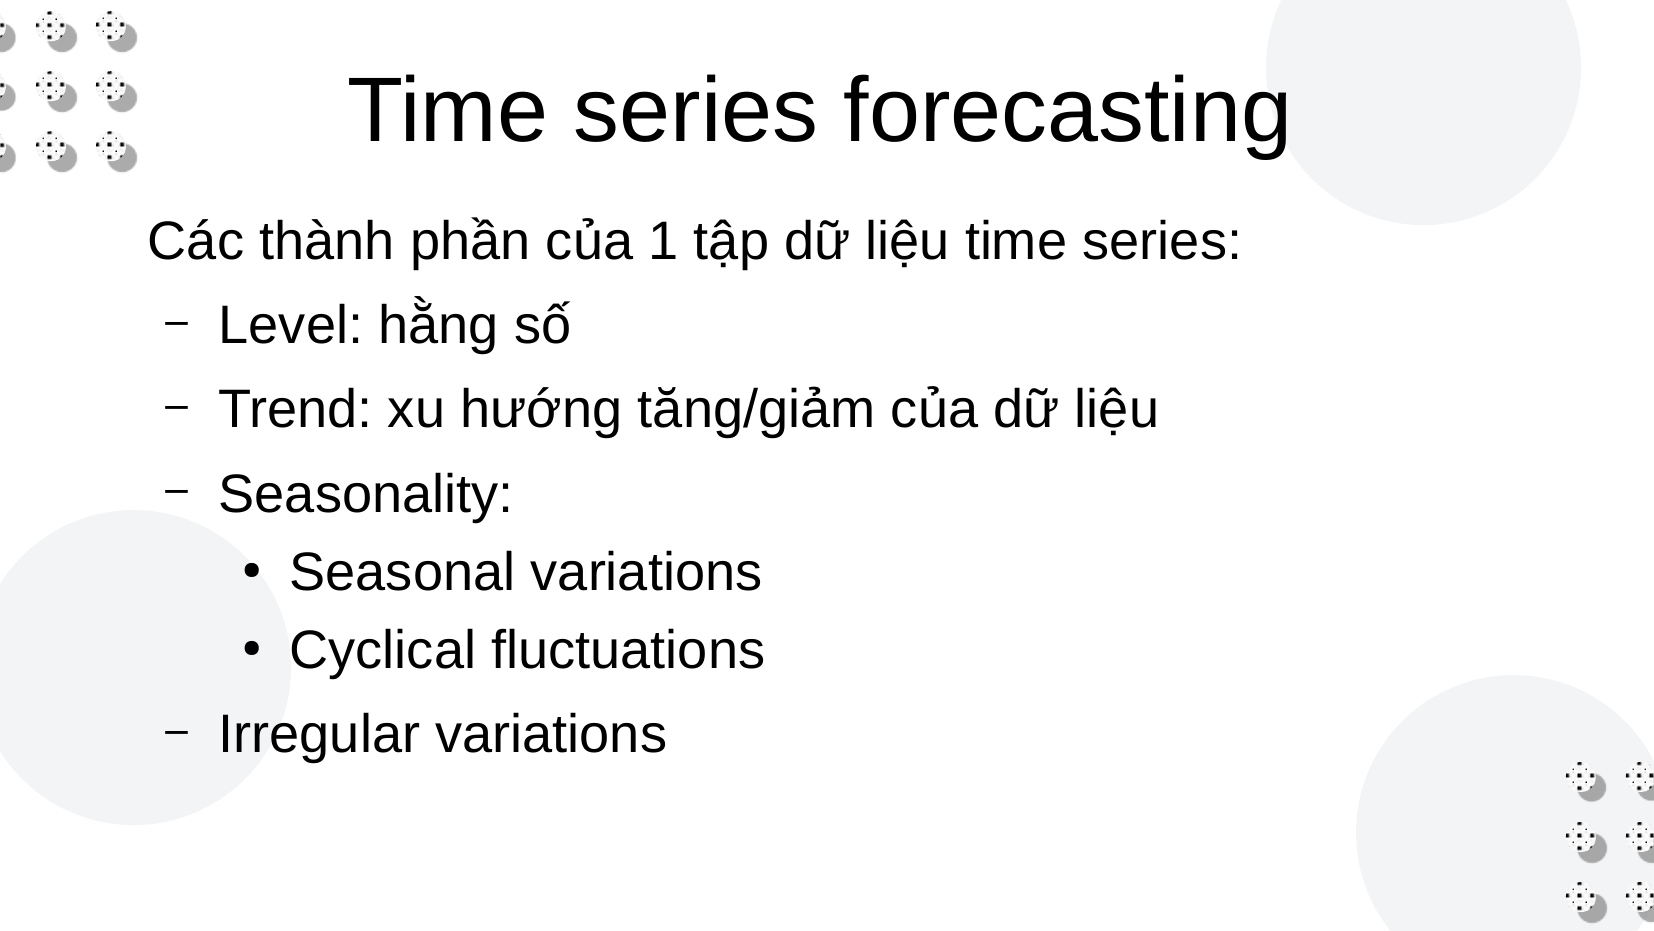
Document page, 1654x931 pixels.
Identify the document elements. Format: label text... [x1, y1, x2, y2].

picture [35, 131, 67, 162]
picture [0, 134, 7, 159]
title Time series forecasting [76, 32, 1565, 188]
picture [1625, 761, 1654, 792]
picture [1565, 882, 1596, 913]
picture [0, 14, 6, 39]
picture [95, 11, 126, 32]
picture [1625, 821, 1654, 853]
picture [1565, 761, 1596, 793]
picture [0, 74, 6, 99]
picture [1625, 881, 1654, 912]
list Các thành phần của 1 tập dữ liệu time series: Level: hằng số Trend: xu hướng tăng/giảm của dữ liệu Seasonality: Seasonal variations Cyclical fluctuations Irregular variations [76, 210, 1565, 863]
picture [35, 11, 66, 42]
picture [1565, 821, 1596, 853]
picture [35, 71, 66, 102]
